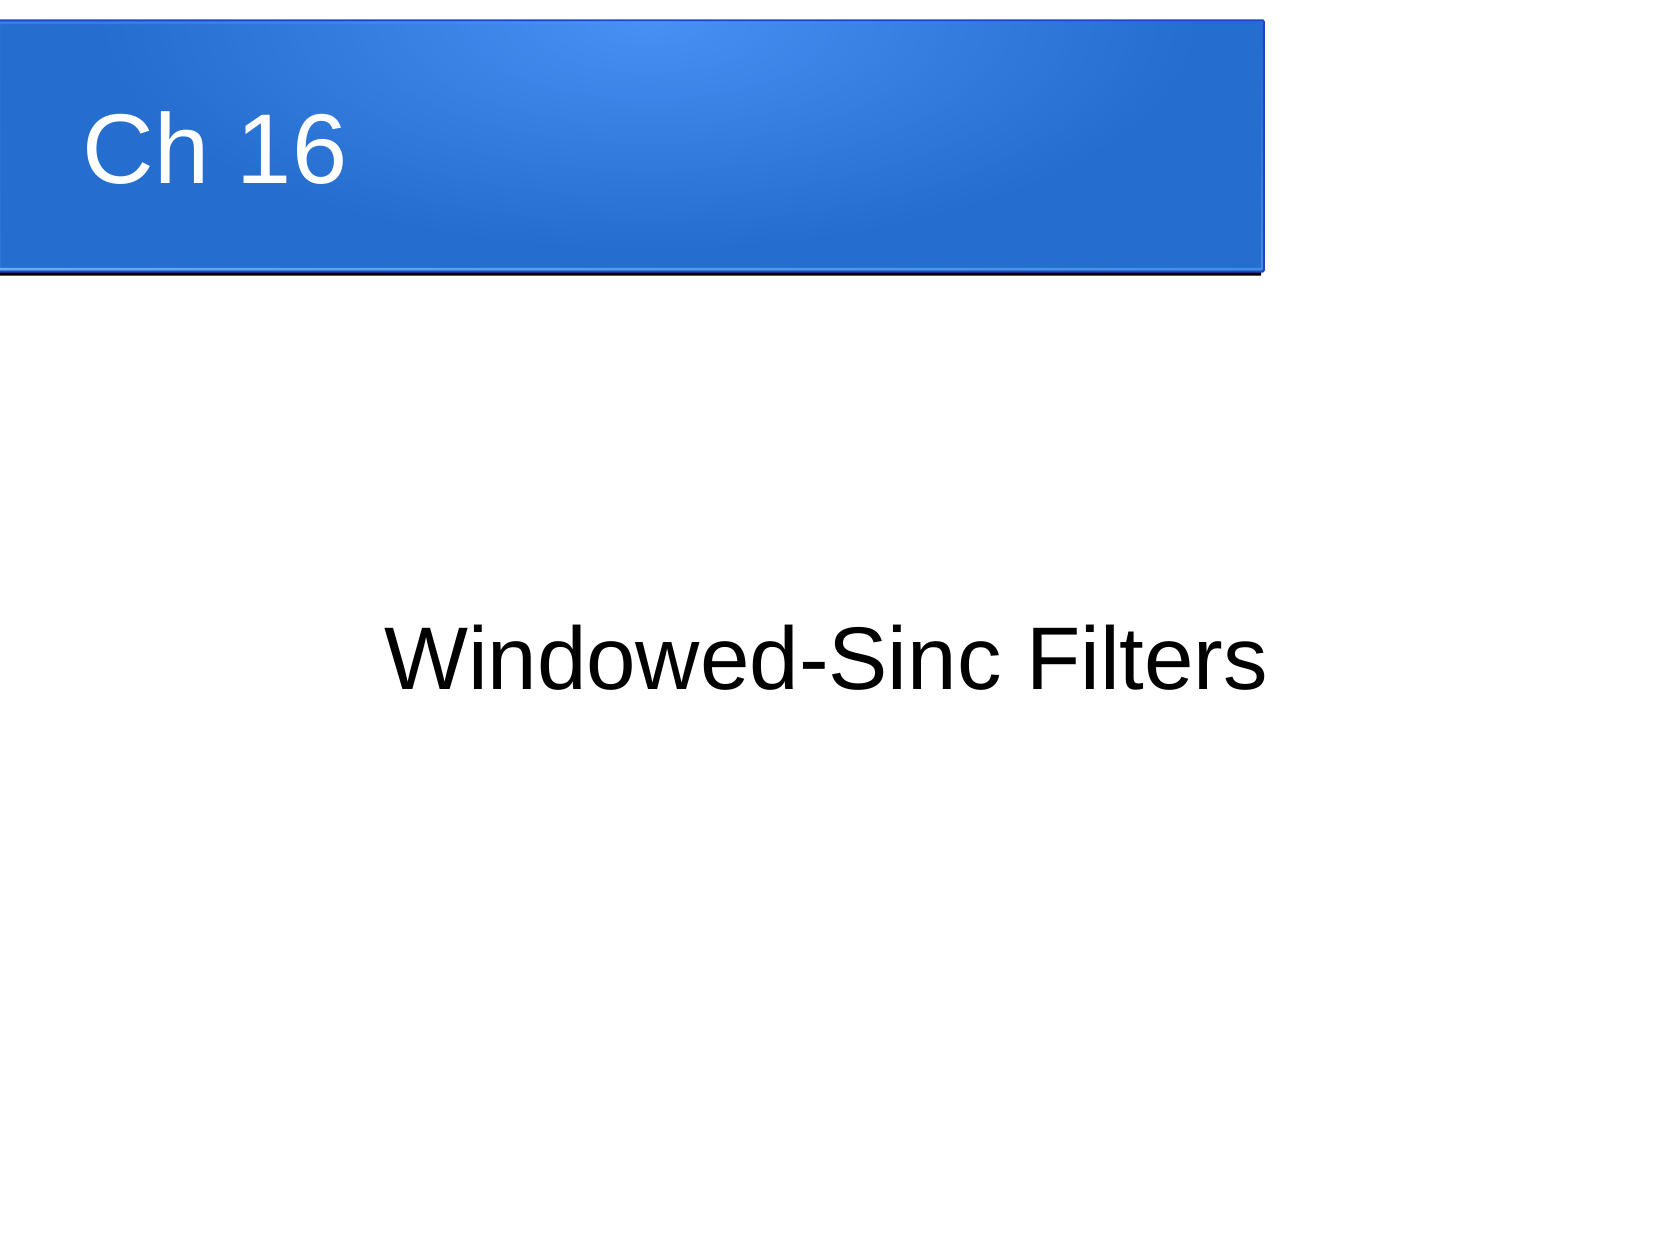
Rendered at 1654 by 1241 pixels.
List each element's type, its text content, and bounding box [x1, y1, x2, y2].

title Ch 16 [82, 47, 1235, 252]
subtitle Windowed-Sinc Filters [82, 299, 1571, 1019]
